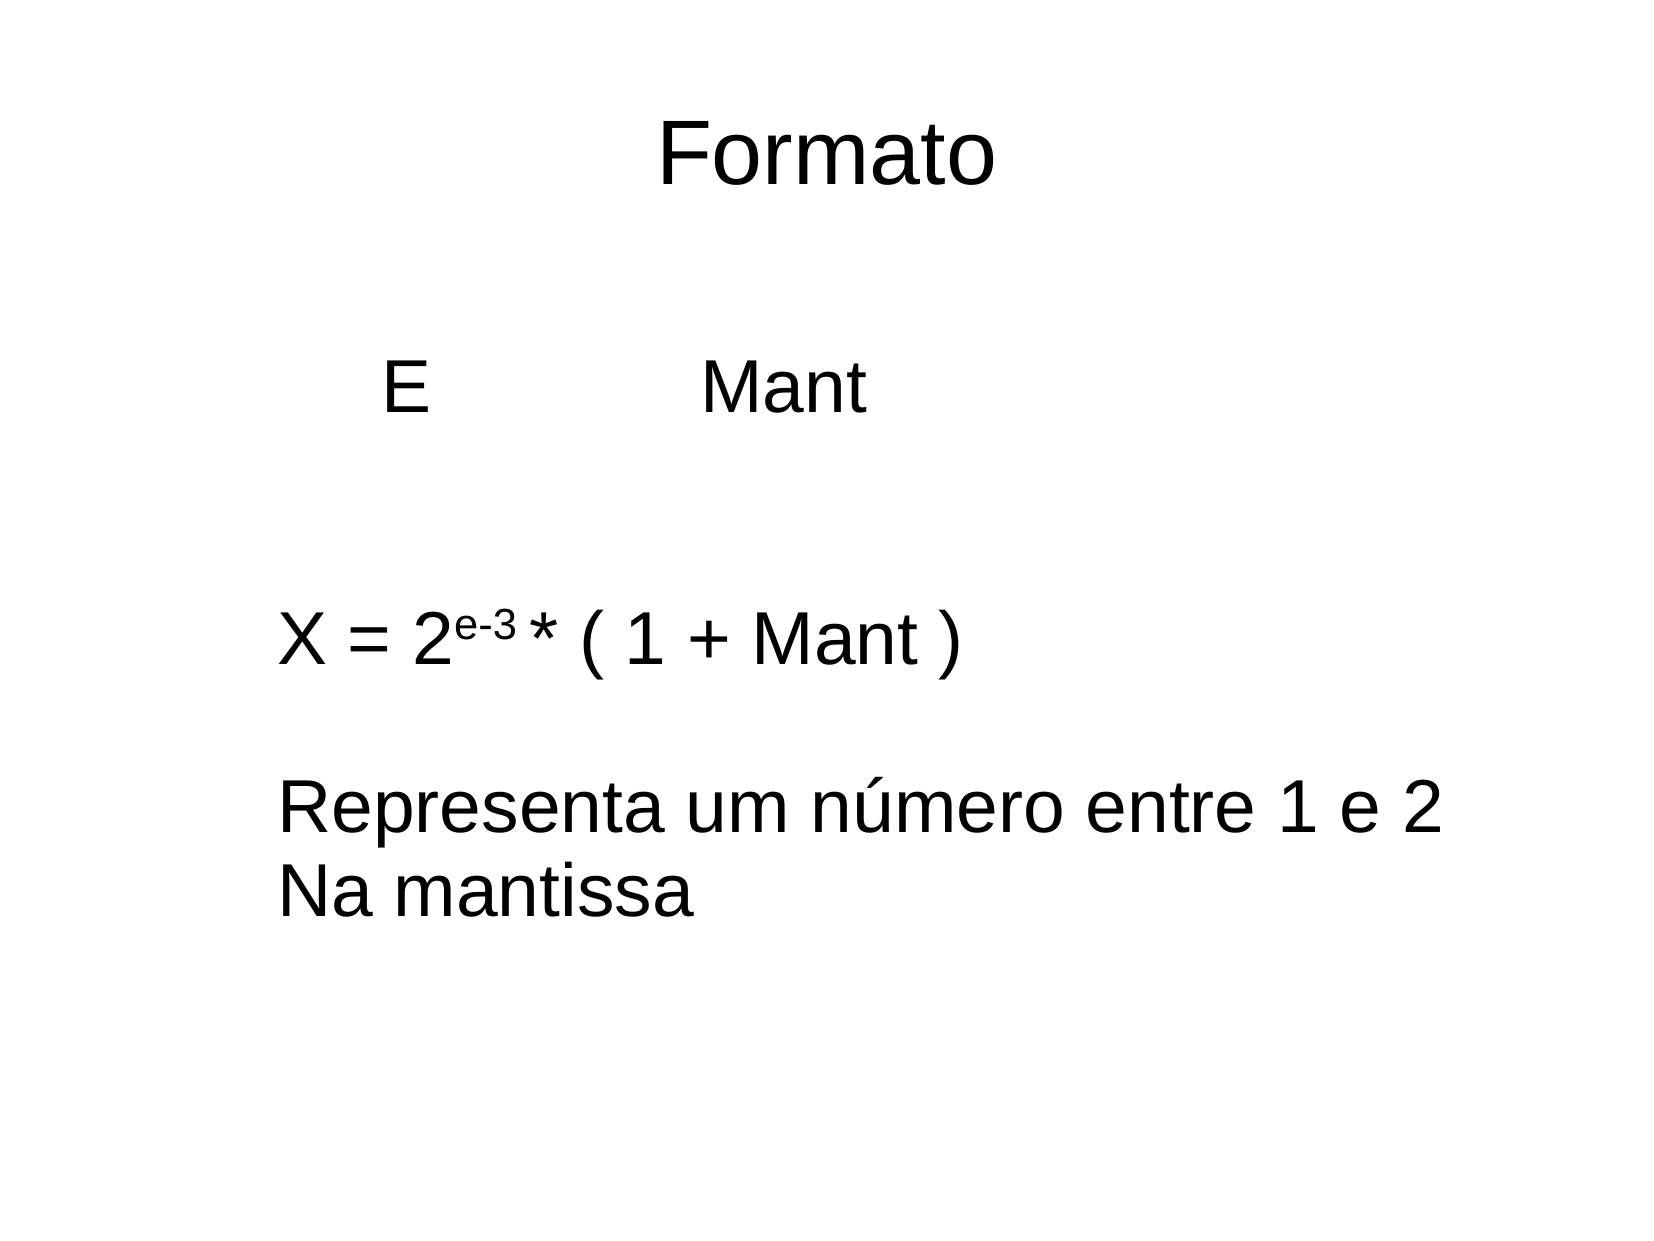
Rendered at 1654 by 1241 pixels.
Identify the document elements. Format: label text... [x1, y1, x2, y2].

title Formato [82, 49, 1571, 257]
text_box E Mant X = 2e-3 * ( 1 + Mant ) Representa um número entre 1 e 2 Na mantissa [262, 337, 1460, 1109]
